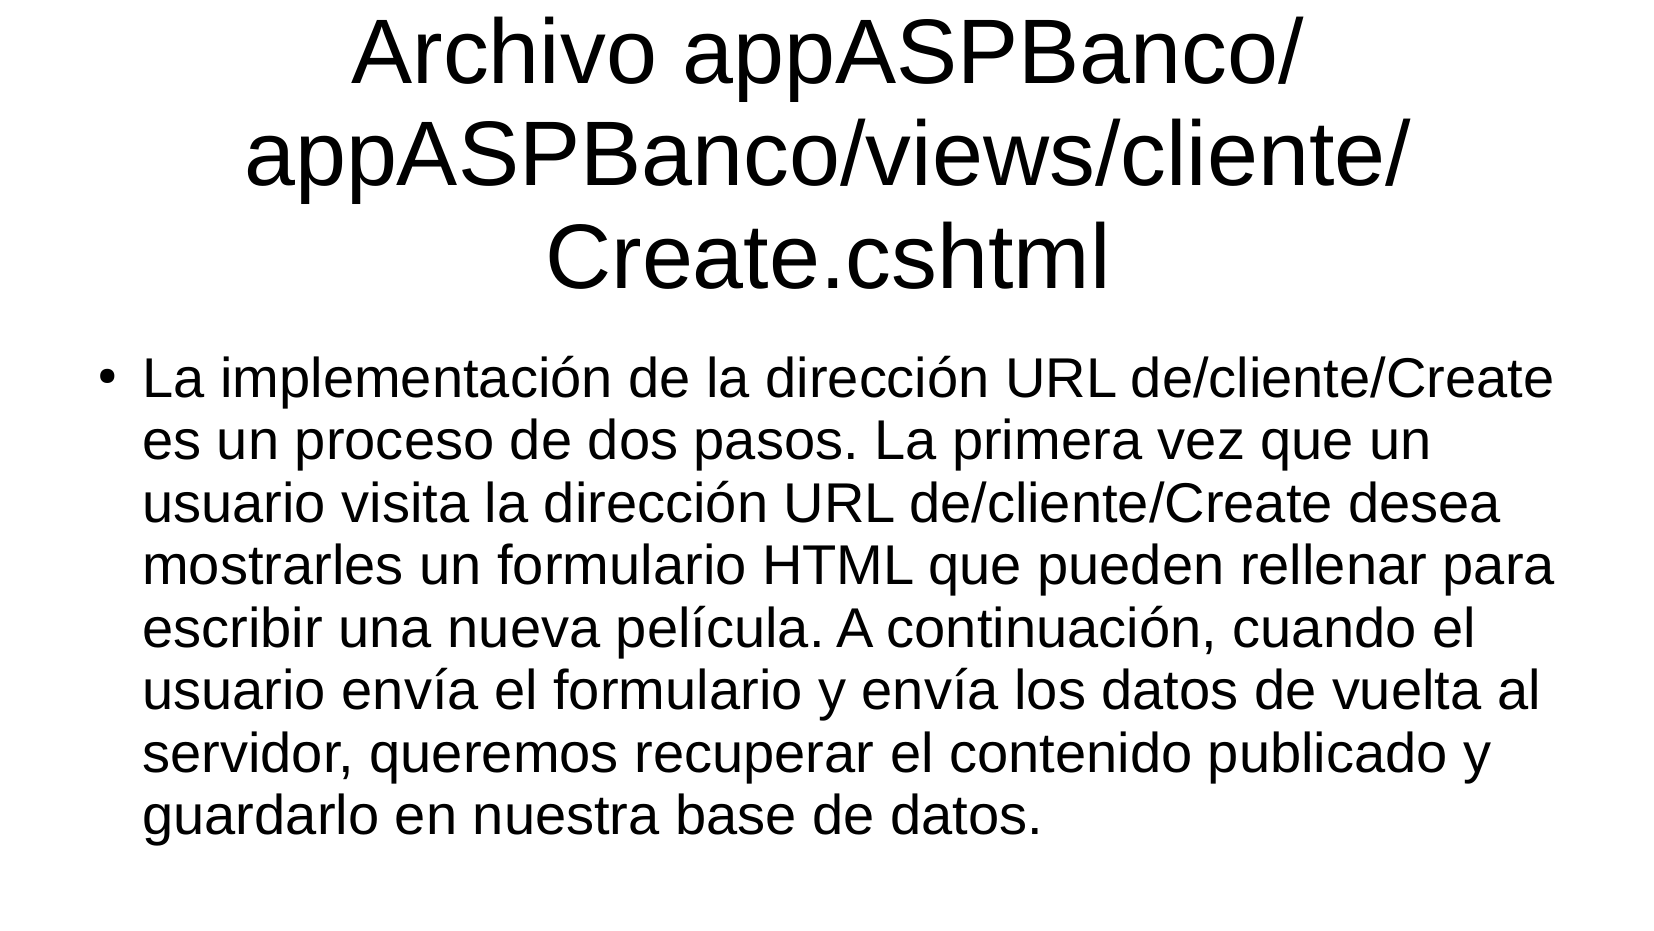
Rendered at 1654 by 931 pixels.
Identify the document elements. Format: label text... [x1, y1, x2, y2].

title Archivo appASPBanco/ appASPBanco/views/cliente/ Create.cshtml [84, 0, 1573, 308]
list La implementación de la dirección URL de/cliente/Create es un proceso de dos pasos. La primera vez que un usuario visita la dirección URL de/cliente/Create desea mostrarles un formulario HTML que pueden rellenar para escribir una nueva película. A continuación, cuando el usuario envía el formulario y envía los datos de vuelta al servidor, queremos recuperar el contenido publicado y guardarlo en nuestra base de datos. [82, 346, 1571, 886]
